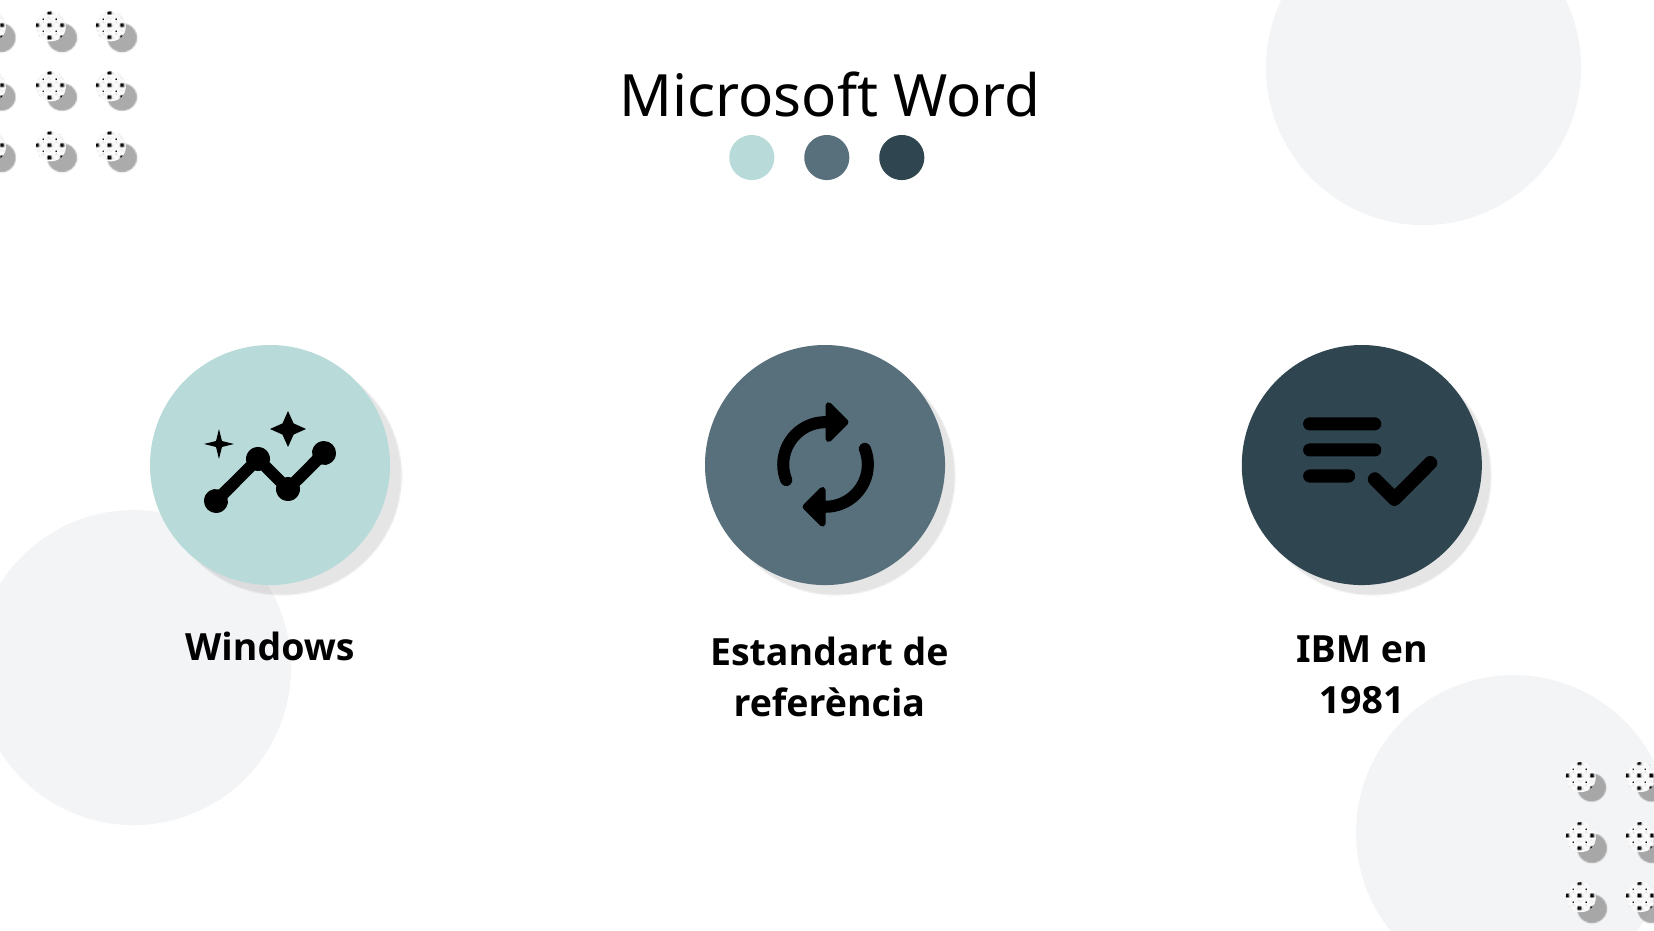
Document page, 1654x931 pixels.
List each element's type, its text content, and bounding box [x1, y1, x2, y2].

text_box Estandart de referència [672, 618, 987, 739]
picture [1565, 762, 1596, 793]
picture [1625, 762, 1654, 793]
picture [95, 11, 126, 42]
picture [1286, 375, 1450, 538]
picture [1625, 822, 1654, 853]
text_box Windows [165, 612, 376, 679]
picture [0, 134, 7, 159]
picture [35, 11, 66, 42]
text_box [729, 135, 775, 181]
picture [95, 71, 126, 102]
text_box [150, 345, 391, 586]
picture [1565, 822, 1596, 853]
picture [1625, 882, 1654, 913]
picture [750, 388, 902, 541]
text_box [879, 135, 925, 181]
text_box [804, 135, 850, 181]
text_box [705, 345, 946, 586]
picture [0, 74, 6, 99]
picture [35, 131, 67, 162]
picture [195, 390, 346, 541]
text_box IBM en 1981 [1256, 615, 1467, 732]
picture [35, 71, 66, 102]
text_box [1241, 345, 1482, 586]
picture [1565, 882, 1596, 913]
picture [0, 14, 6, 39]
picture [95, 131, 127, 162]
text_box Microsoft Word [597, 46, 1063, 132]
